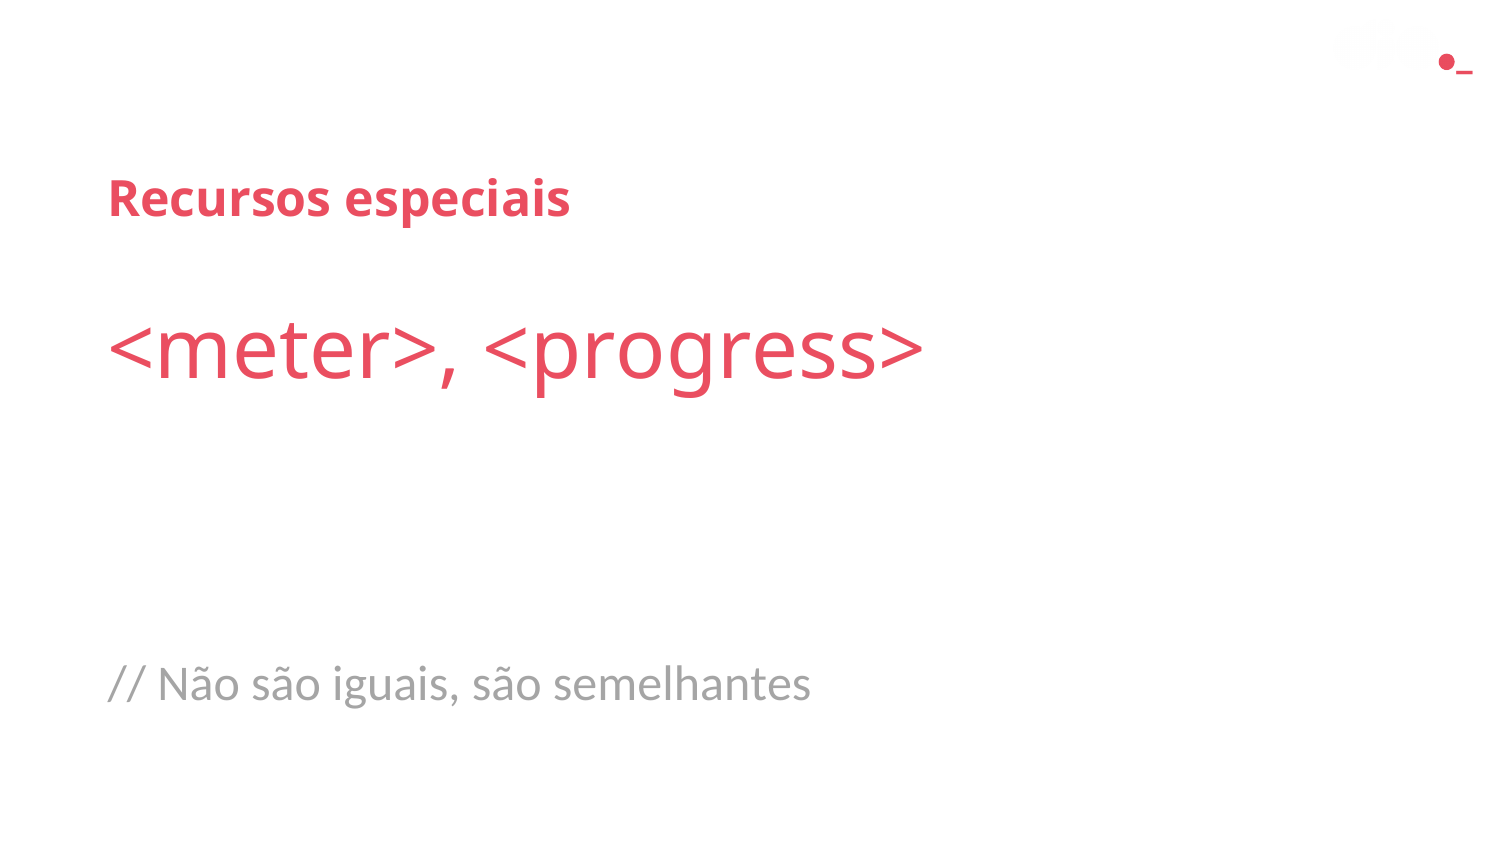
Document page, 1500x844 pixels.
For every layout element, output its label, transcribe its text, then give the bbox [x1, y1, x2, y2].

text_box Recursos especiais [92, 142, 1309, 223]
text_box // Não são iguais, são semelhantes [92, 635, 1309, 701]
text_box <meter>, <progress> [92, 264, 1309, 431]
picture [1333, 19, 1473, 75]
